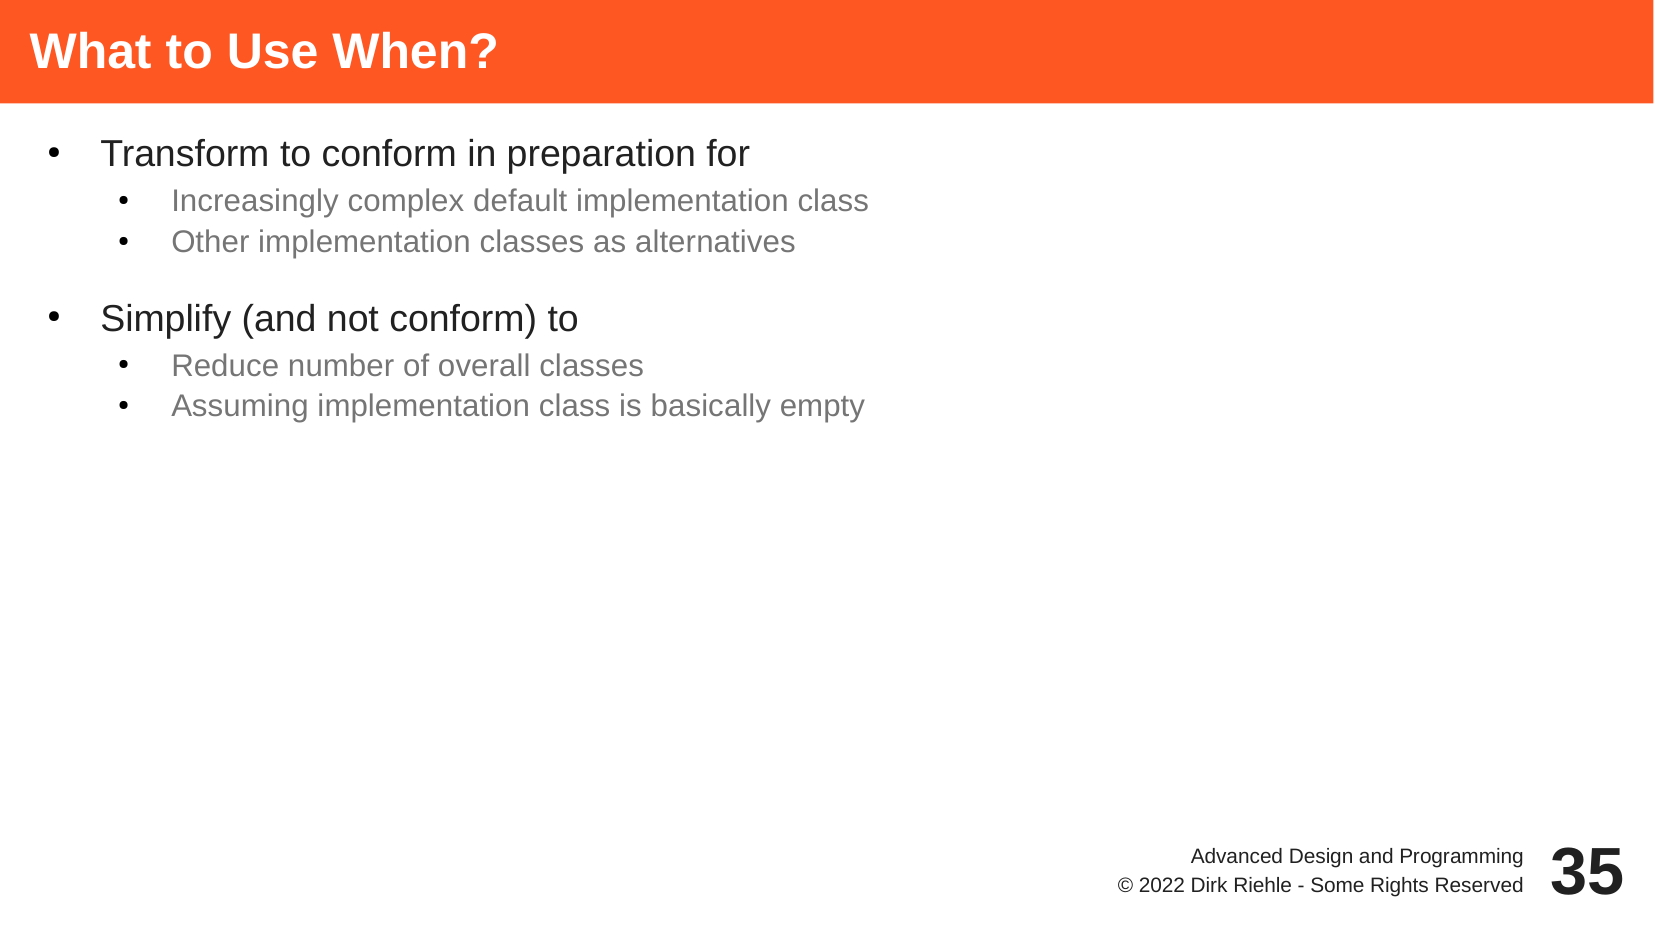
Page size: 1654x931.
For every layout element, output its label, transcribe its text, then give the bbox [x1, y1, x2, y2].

list Transform to conform in preparation for Increasingly complex default implementation class Other implementation classes as alternatives Simplify (and not conform) to Reduce number of overall classes Assuming implementation class is basically empty [29, 132, 1625, 813]
title What to Use When? [0, 0, 1654, 104]
